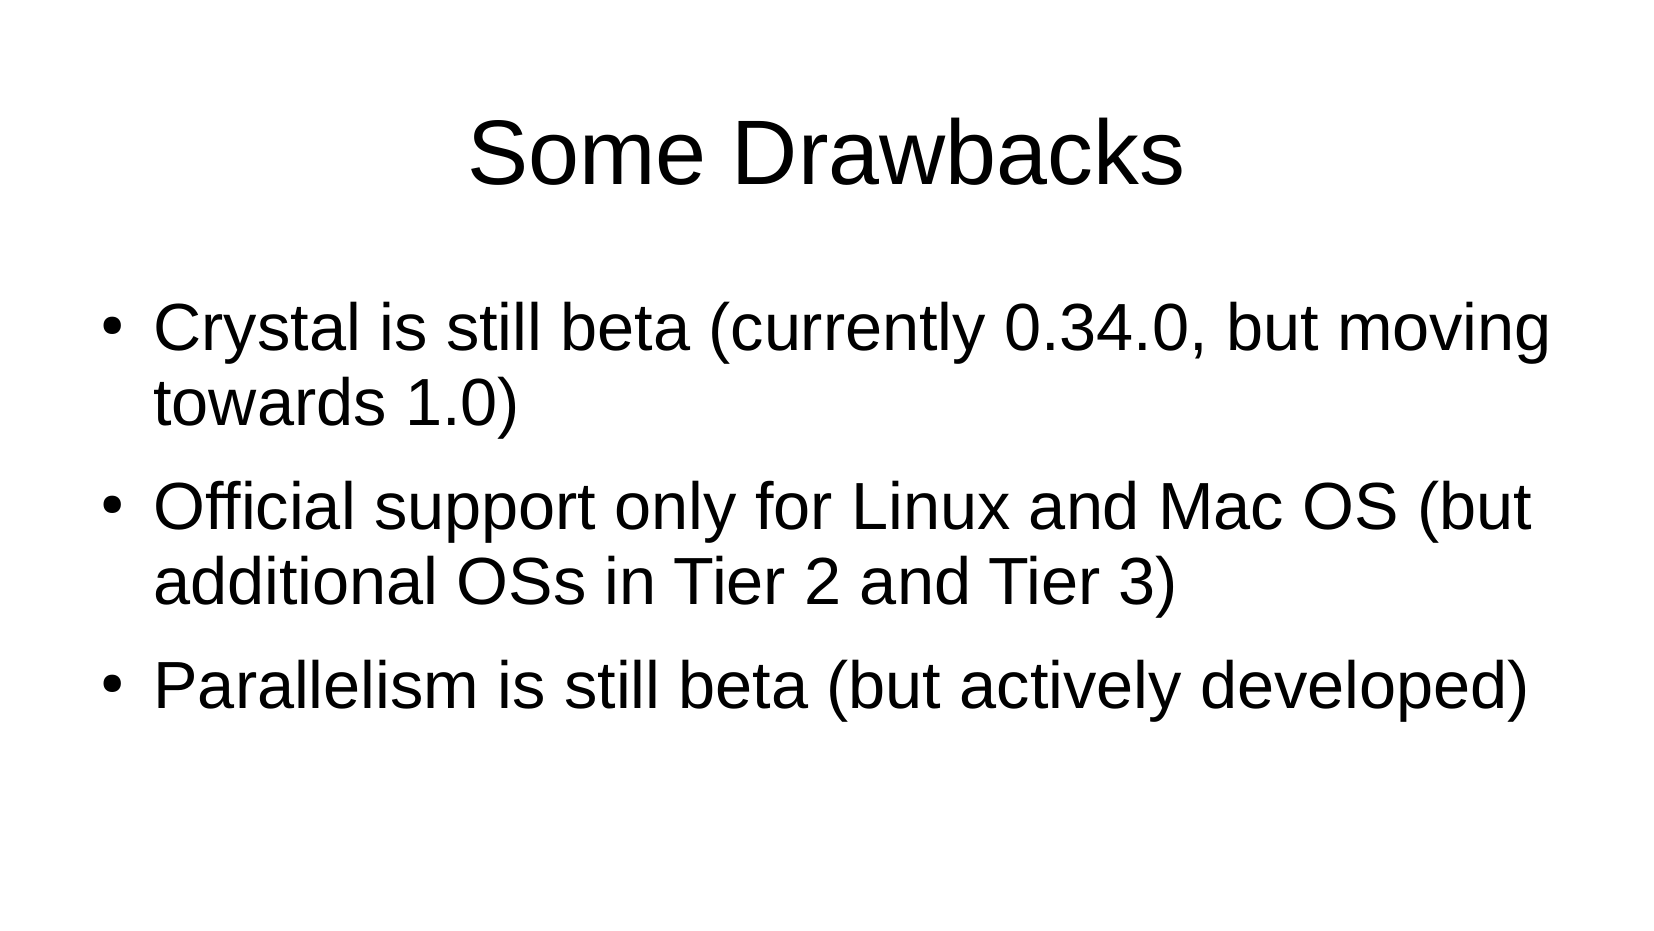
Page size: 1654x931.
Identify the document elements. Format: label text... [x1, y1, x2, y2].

list Crystal is still beta (currently 0.34.0, but moving towards 1.0) Official support only for Linux and Mac OS (but additional OSs in Tier 2 and Tier 3) Parallelism is still beta (but actively developed) [82, 290, 1571, 931]
title Some Drawbacks [82, 49, 1571, 257]
